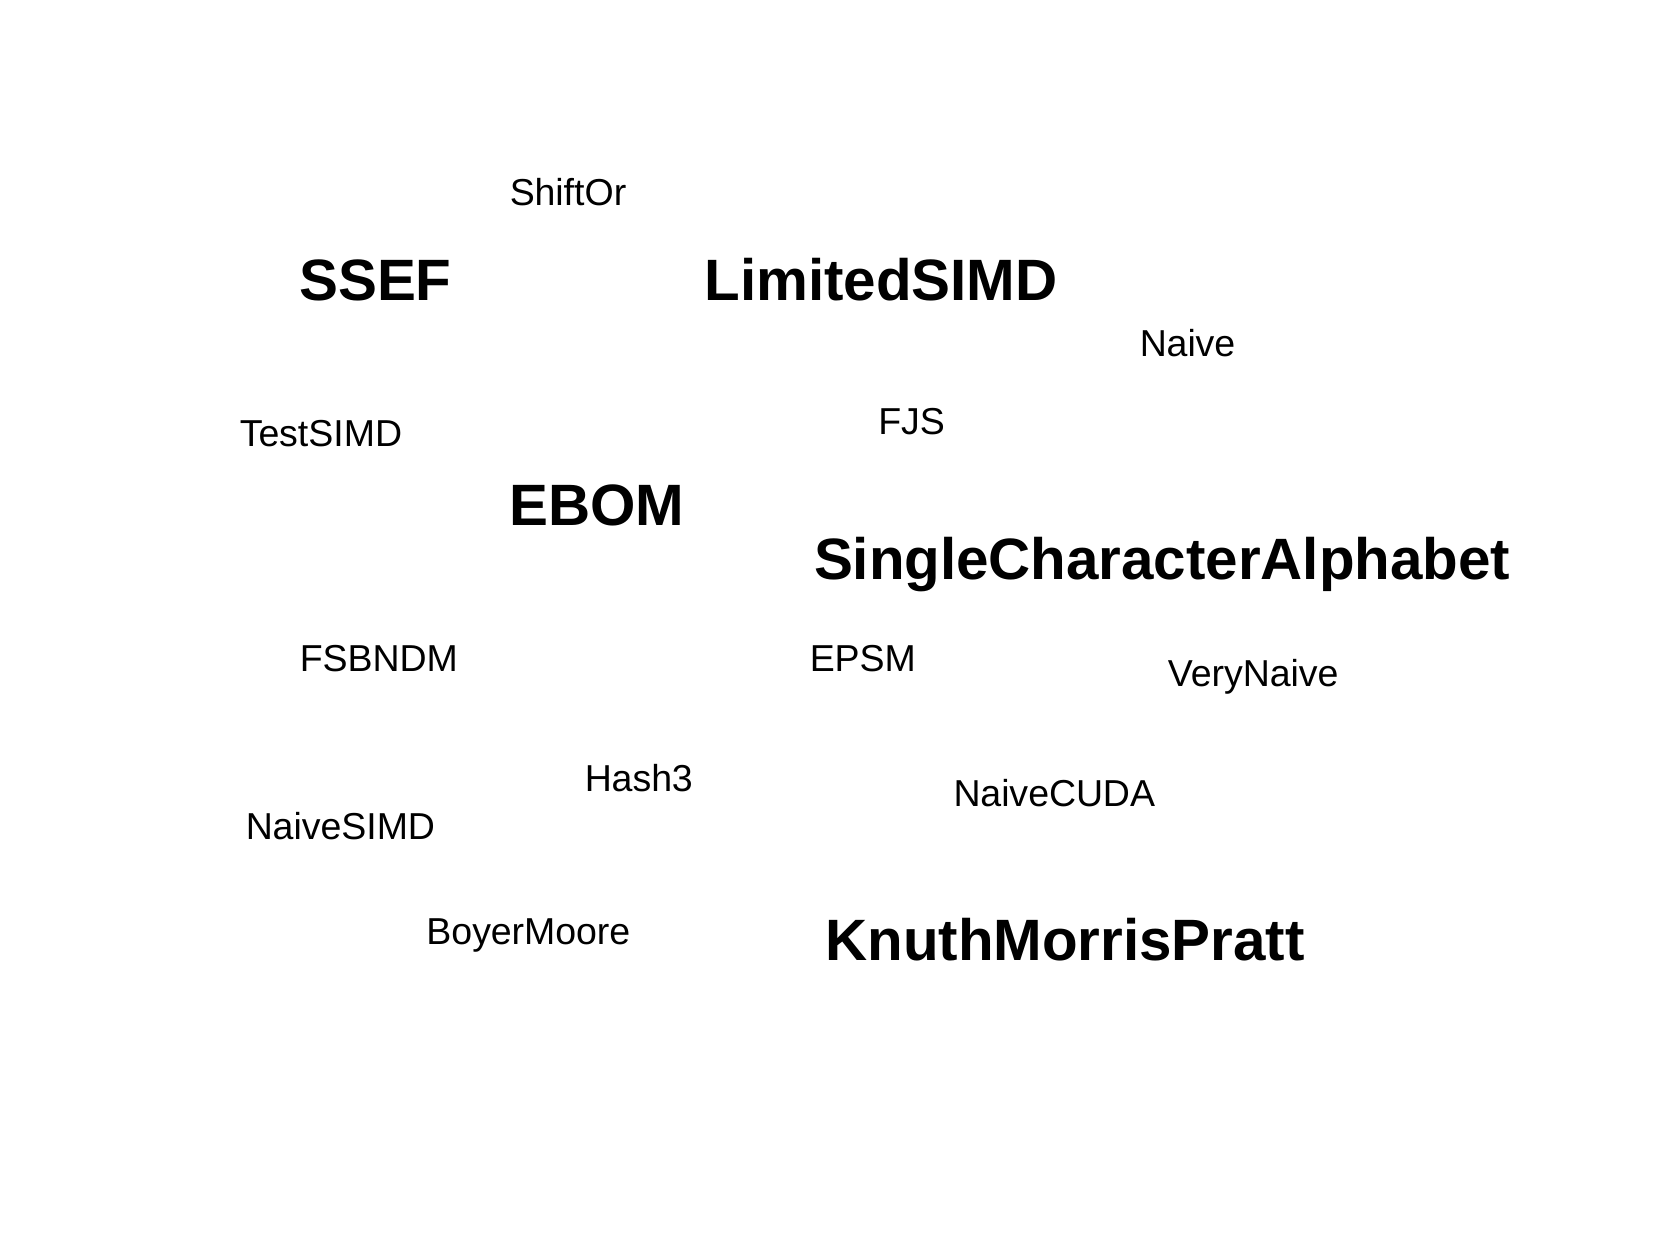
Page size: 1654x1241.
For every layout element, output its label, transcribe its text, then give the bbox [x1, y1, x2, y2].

text_box EBOM [495, 465, 700, 546]
text_box FSBNDM [285, 630, 473, 687]
text_box EPSM [795, 630, 931, 687]
text_box TestSIMD [225, 405, 418, 462]
text_box NaiveCUDA [938, 765, 1171, 822]
text_box VeryNaive [1153, 645, 1354, 702]
text_box Naive [1125, 315, 1251, 372]
text_box SingleCharacterAlphabet [799, 519, 1526, 601]
text_box ShiftOr [495, 163, 642, 221]
text_box SSEF [285, 240, 467, 321]
text_box BoyerMoore [411, 903, 646, 961]
text_box LimitedSIMD [690, 240, 1073, 321]
text_box NaiveSIMD [231, 798, 451, 856]
text_box FJS [863, 393, 961, 451]
text_box Hash3 [570, 750, 708, 807]
text_box KnuthMorrisPratt [811, 900, 1321, 981]
